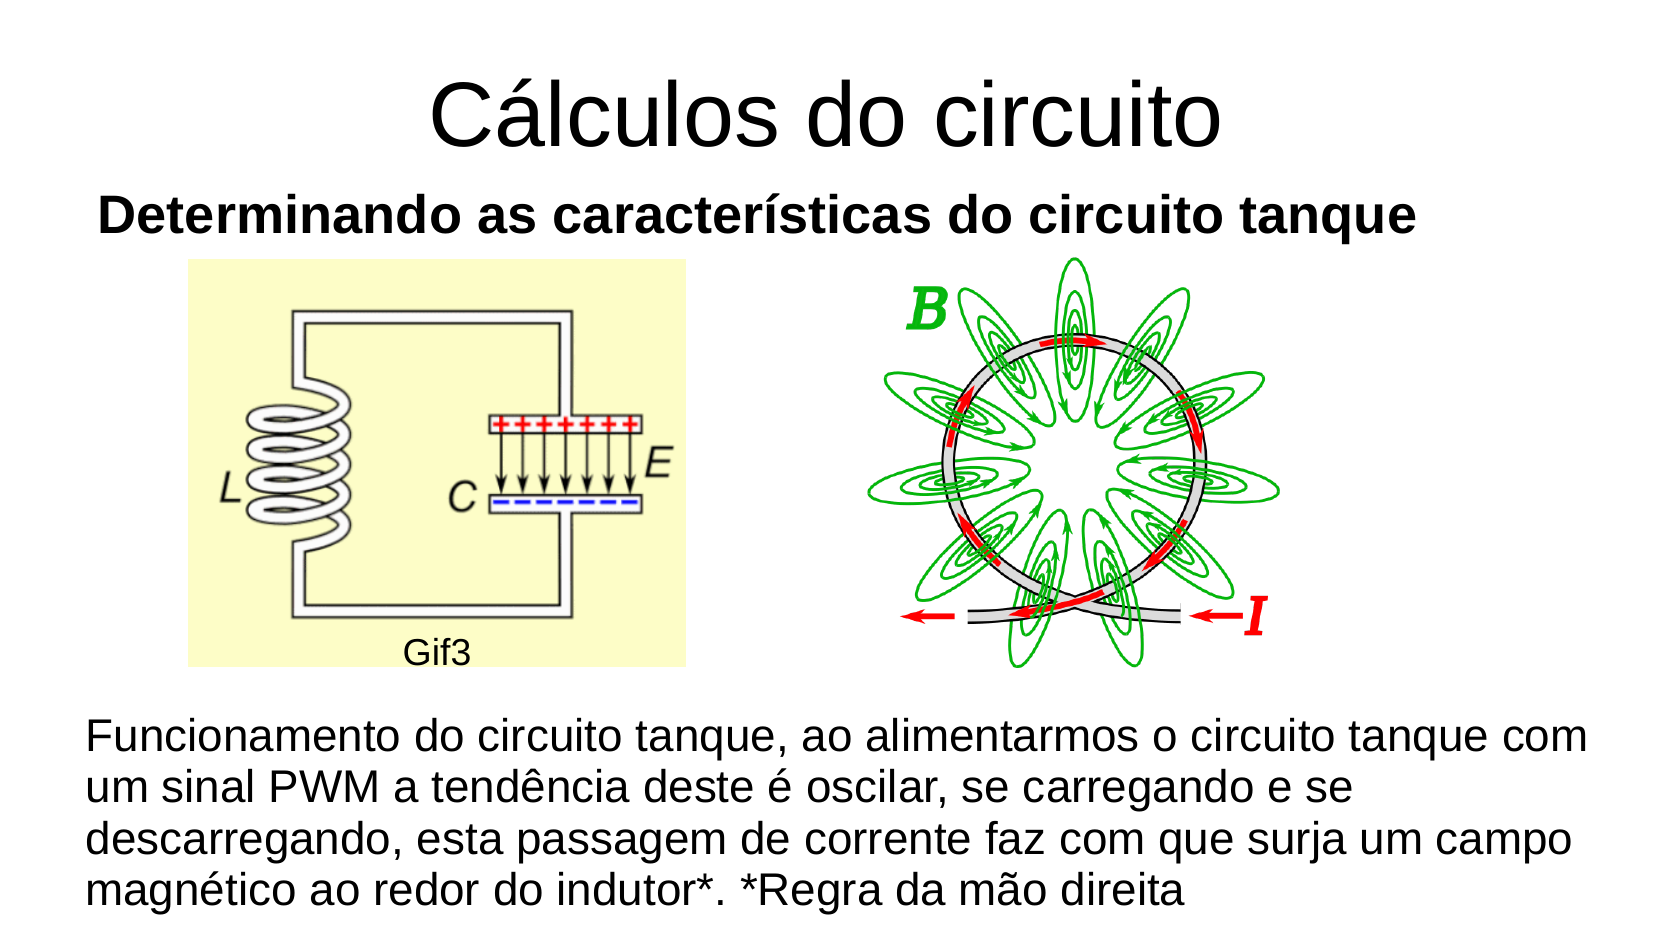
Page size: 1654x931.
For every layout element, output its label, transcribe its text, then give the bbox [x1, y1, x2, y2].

picture [850, 240, 1297, 686]
text_box Determinando as características do circuito tanque [82, 177, 1630, 314]
text_box Funcionamento do circuito tanque, ao alimentarmos o circuito tanque com um sinal PWM a tendência deste é oscilar, se carregando e se descarregando, esta passagem de corrente faz com que surja um campo magnético ao redor do indutor*. *Regra da mão direita [70, 702, 1619, 931]
title Cálculos do circuito [82, 37, 1571, 177]
picture [188, 259, 686, 667]
